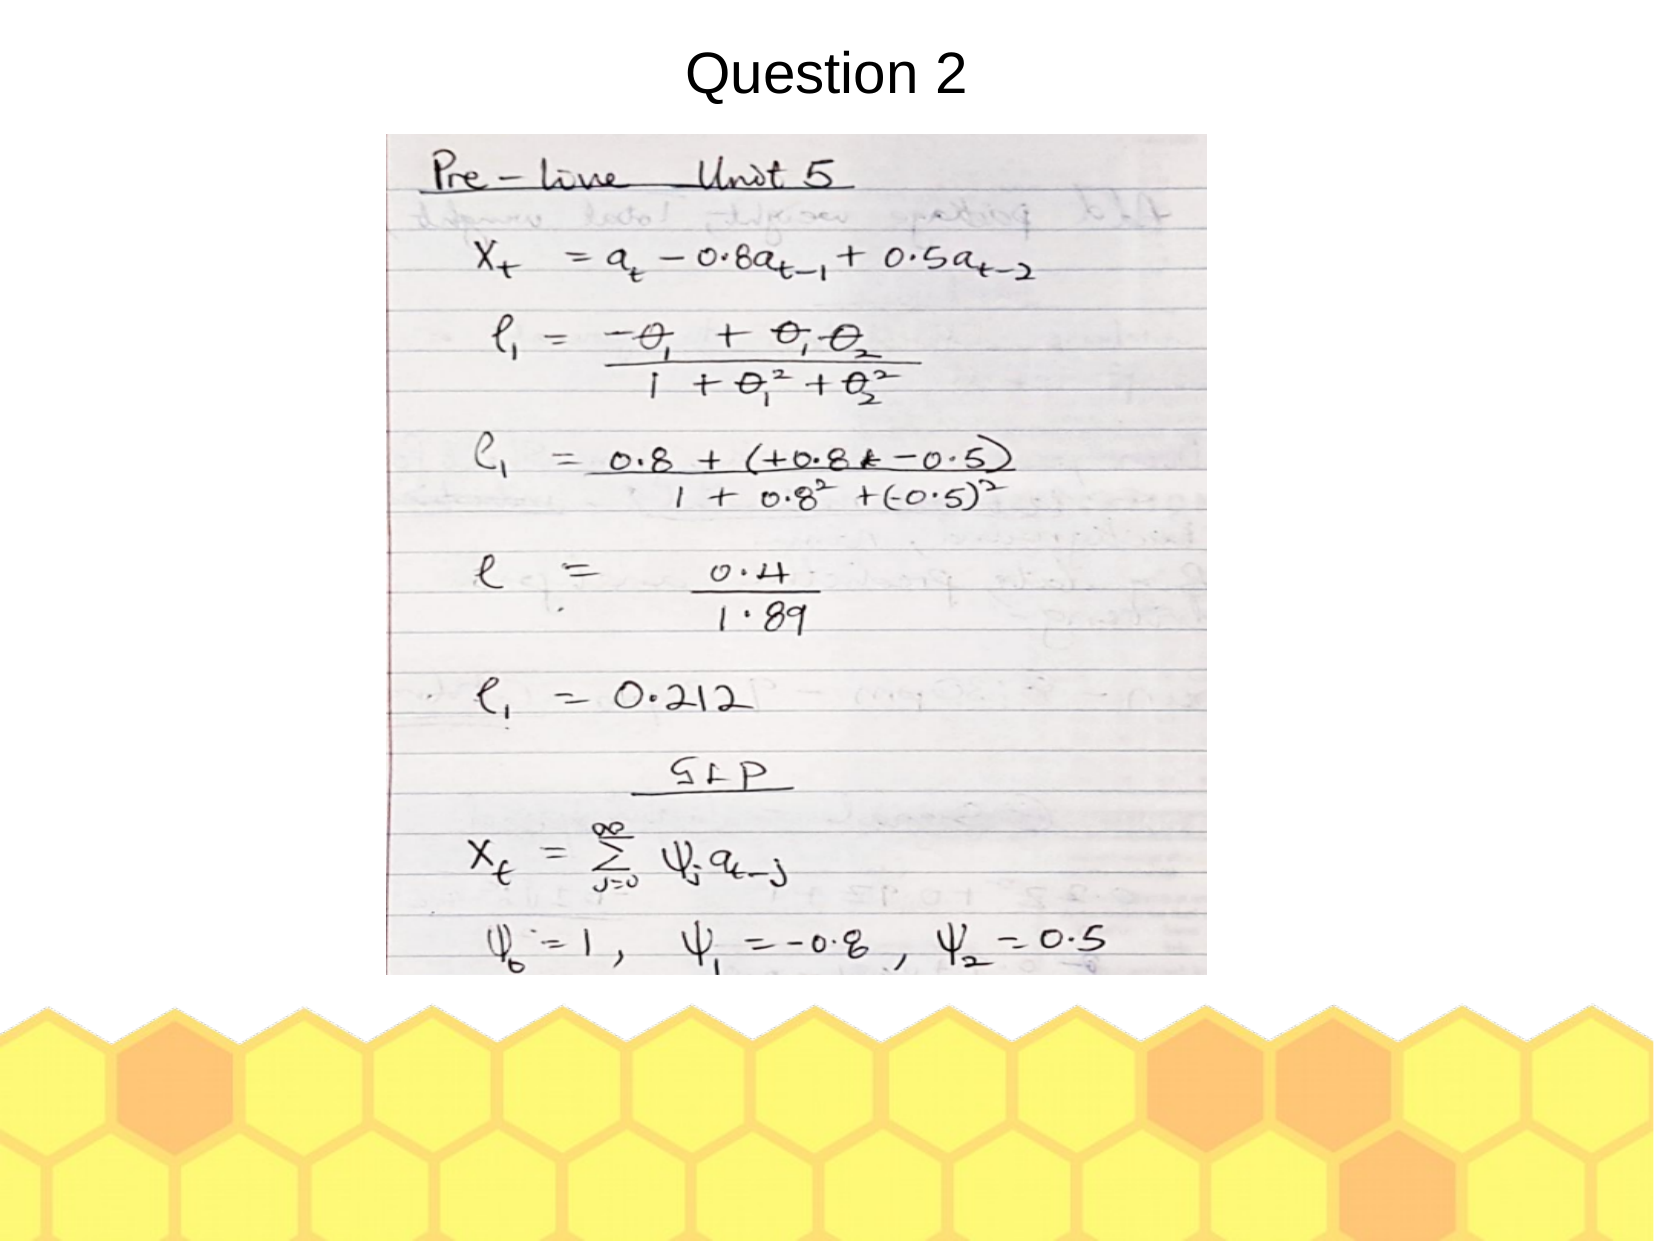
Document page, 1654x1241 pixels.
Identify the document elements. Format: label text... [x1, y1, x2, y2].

title Question 2 [82, 0, 1571, 151]
picture [0, 1001, 1654, 1241]
picture [386, 134, 1207, 975]
